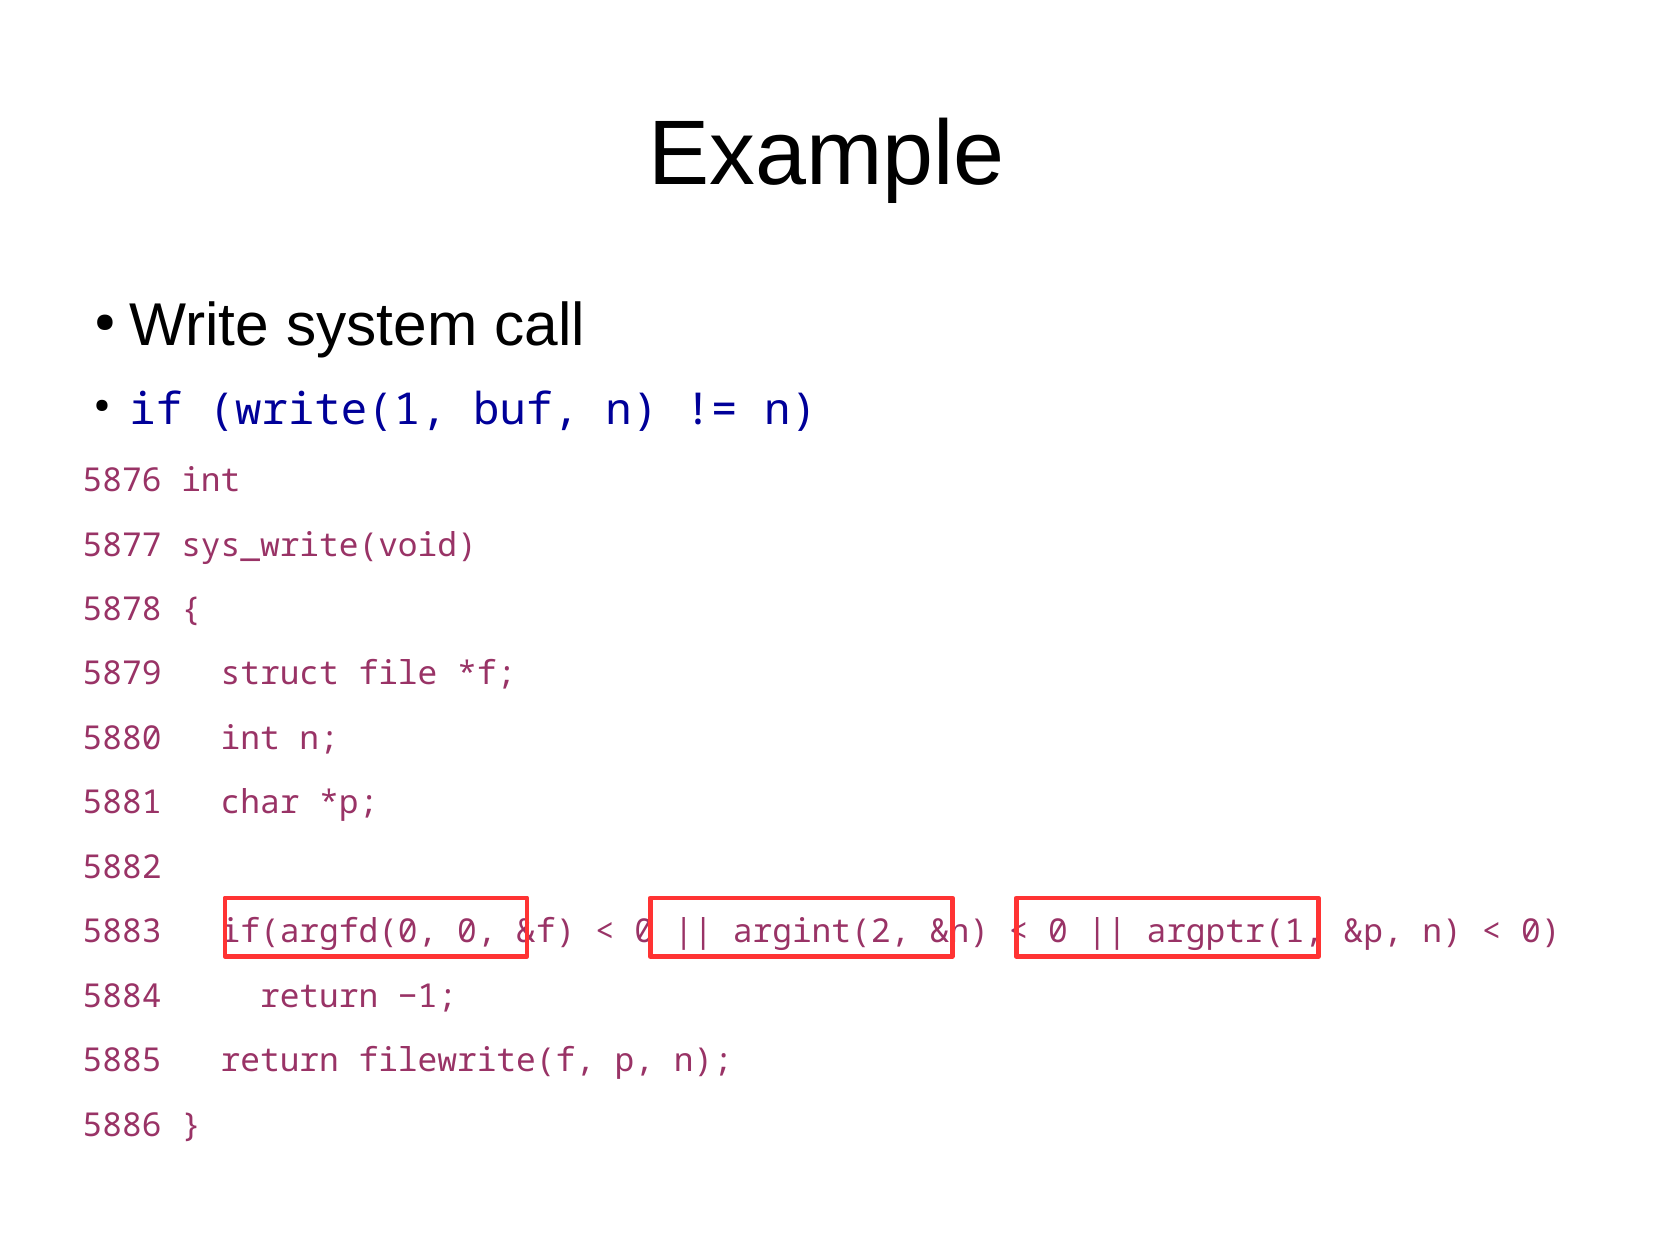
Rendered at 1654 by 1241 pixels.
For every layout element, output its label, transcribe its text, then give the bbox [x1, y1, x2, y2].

title Example [82, 49, 1571, 257]
list Write system call if (write(1, buf, n) != n) 5876 int 5877 sys_write(void) 5878 { 5879 struct file *f; 5880 int n; 5881 char *p; 5882 5883 if(argfd(0, 0, &f) < 0 || argint(2, &n) < 0 || argptr(1, &p, n) < 0) 5884 return −1; 5885 return filewrite(f, p, n); 5886 } [82, 290, 1571, 1163]
